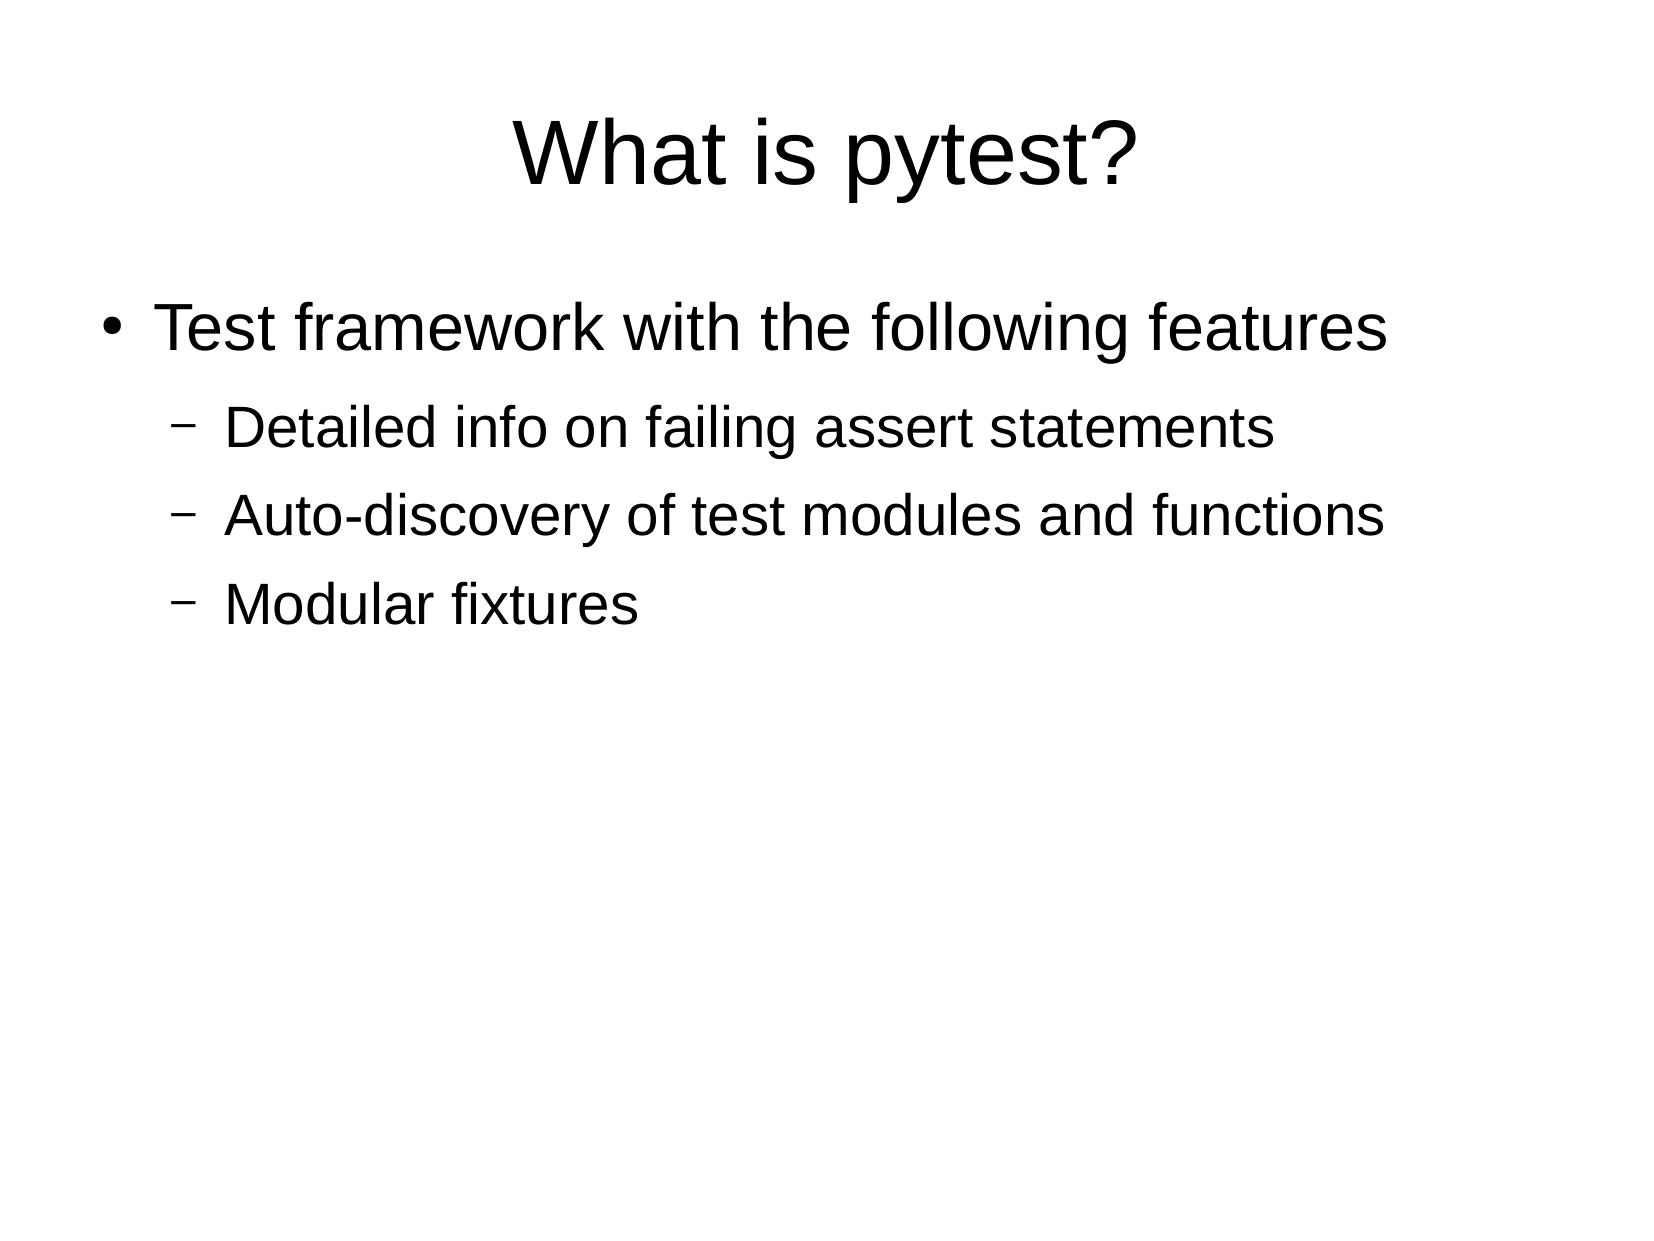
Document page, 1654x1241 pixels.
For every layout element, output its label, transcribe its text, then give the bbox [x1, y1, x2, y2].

title What is pytest? [82, 49, 1571, 257]
list Test framework with the following features Detailed info on failing assert statements Auto-discovery of test modules and functions Modular fixtures [82, 290, 1571, 1010]
